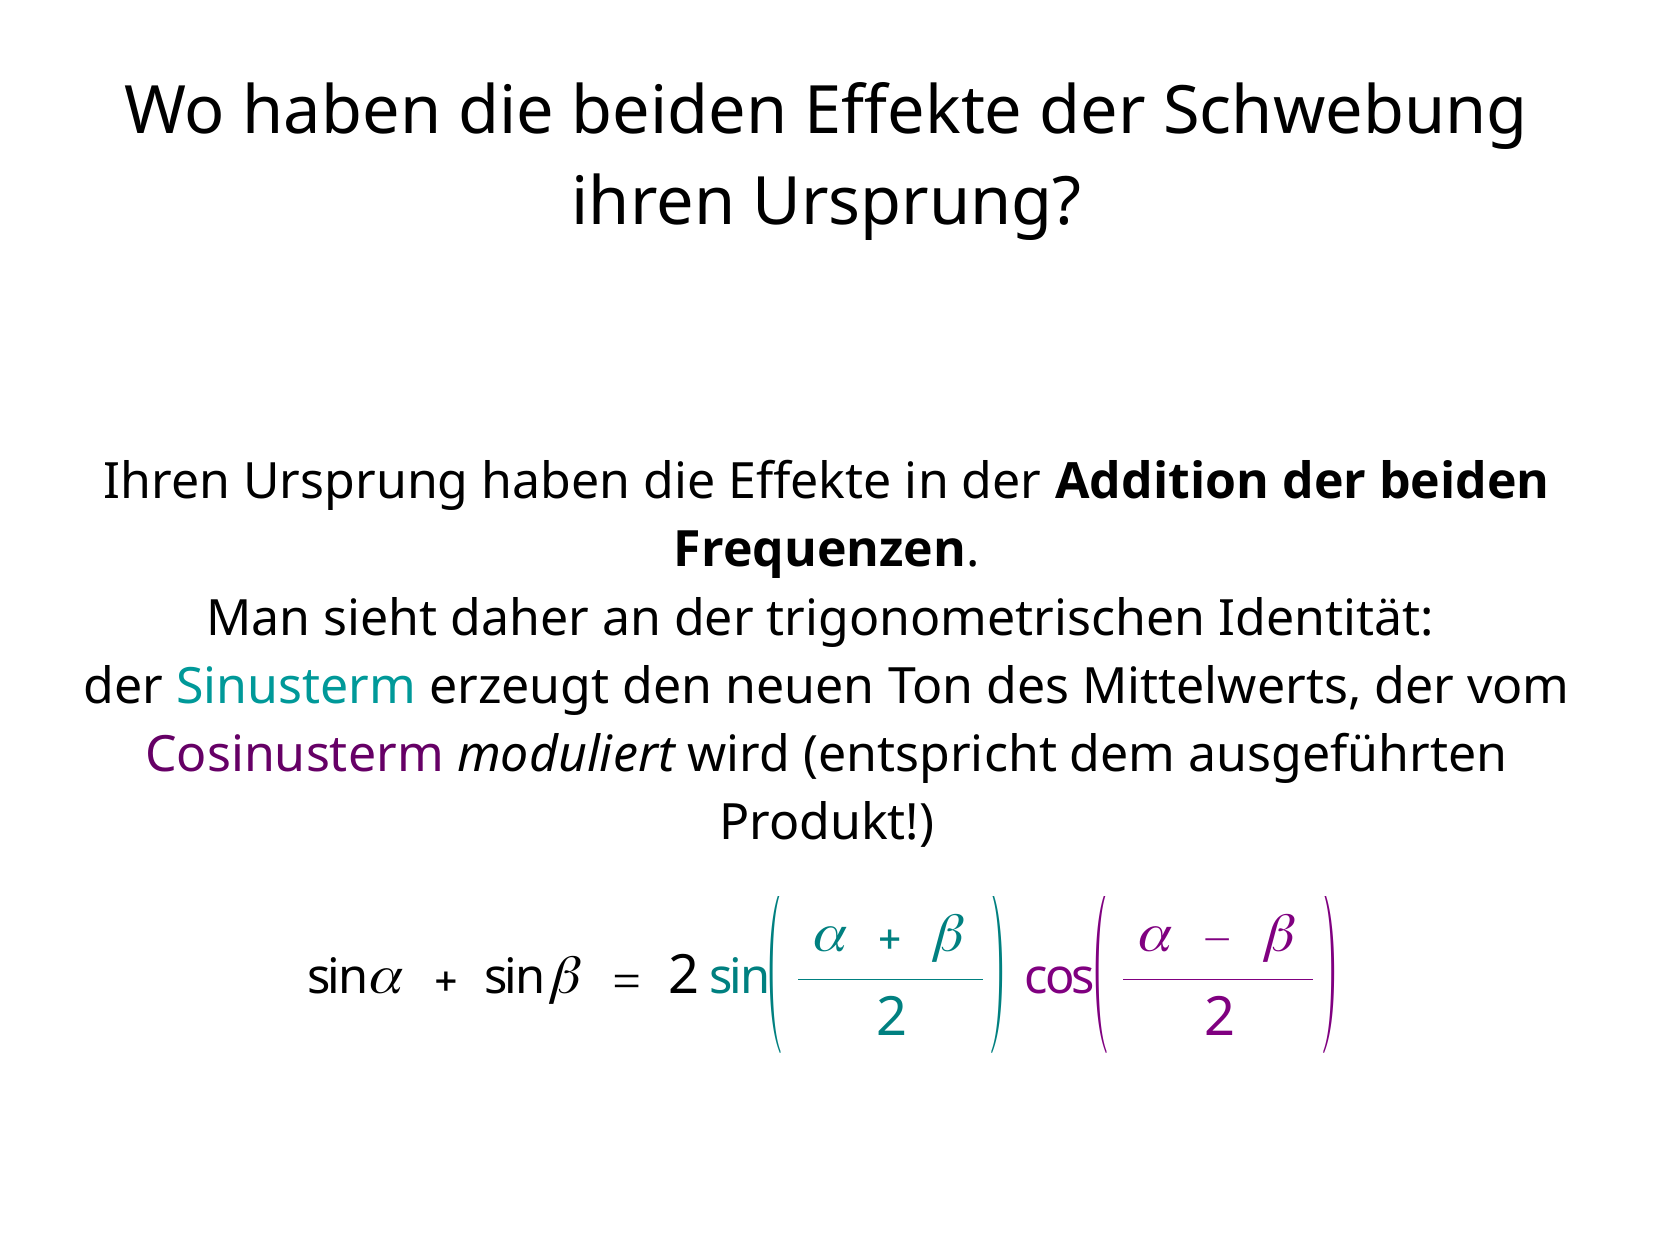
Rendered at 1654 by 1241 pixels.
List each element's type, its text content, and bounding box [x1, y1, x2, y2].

title Wo haben die beiden Effekte der Schwebung ihren Ursprung? [82, 49, 1571, 257]
subtitle Ihren Ursprung haben die Effekte in der Addition der beiden Frequenzen. Man sieht daher an der trigonometrischen Identität: der Sinusterm erzeugt den neuen Ton des Mittelwerts, der vom Cosinusterm moduliert wird (entspricht dem ausgeführten Produkt!) [82, 290, 1571, 1010]
chart [301, 896, 1353, 1053]
